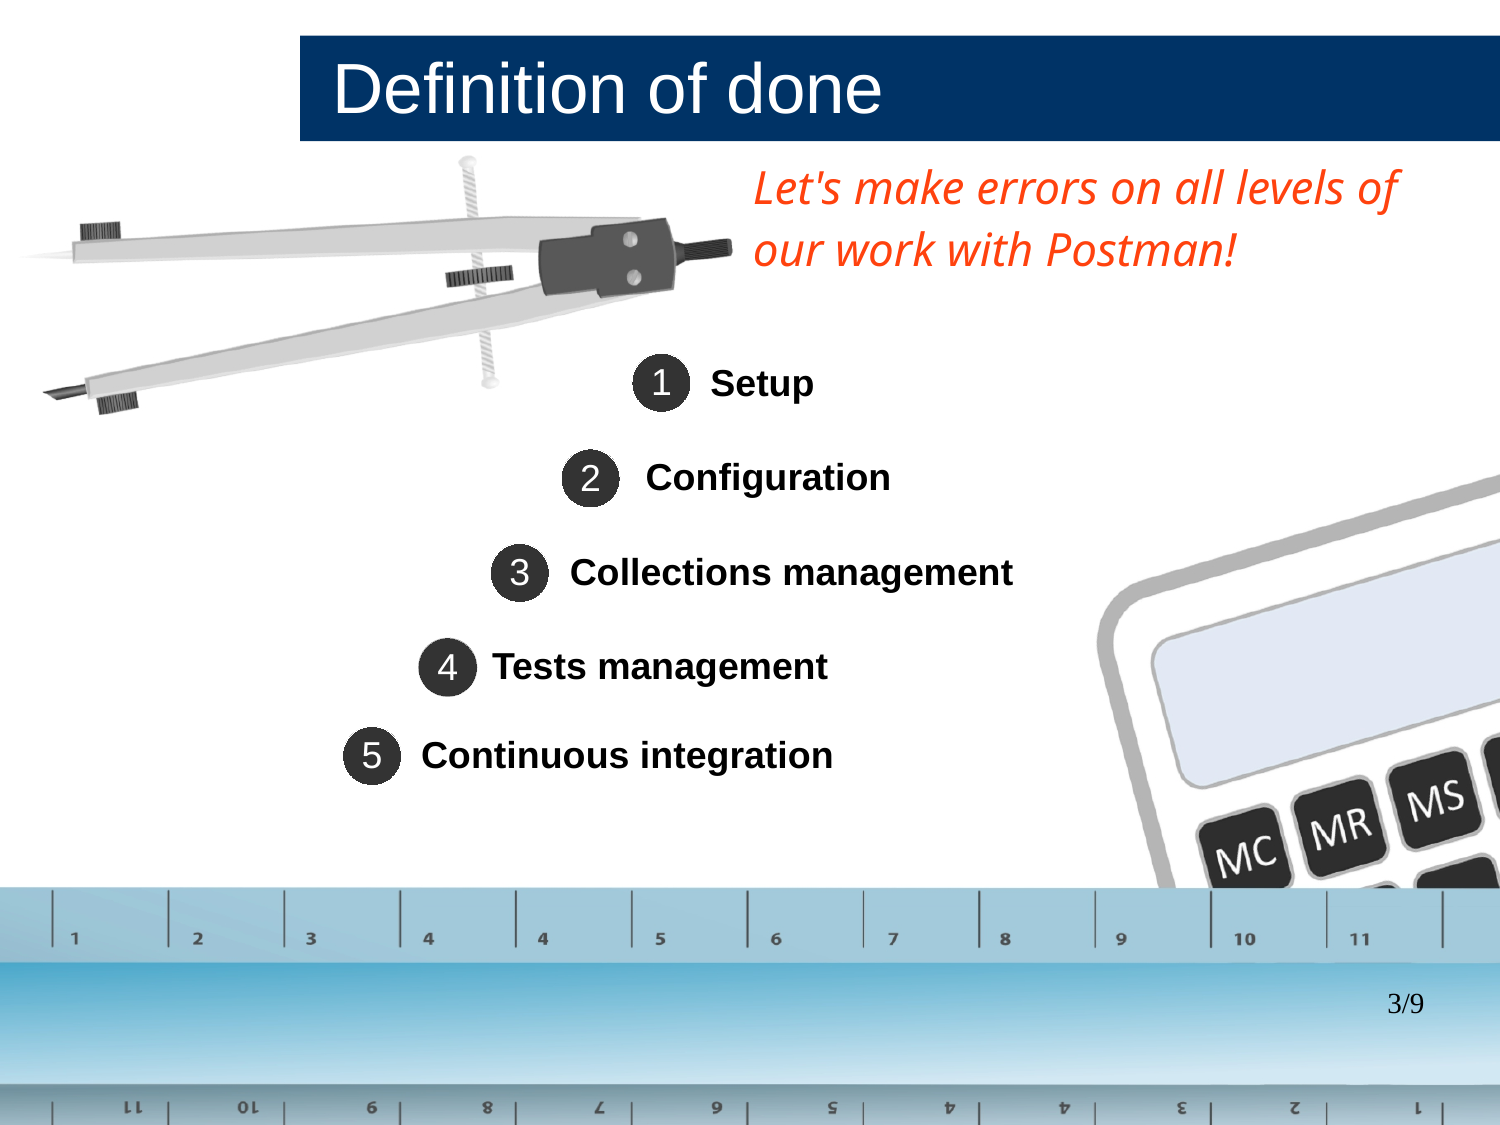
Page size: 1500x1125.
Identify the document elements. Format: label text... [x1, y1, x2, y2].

list Collections management [555, 543, 1087, 603]
picture [0, 0, 1500, 1125]
list Tests management [477, 637, 1093, 697]
title Definition of done [300, 35, 1500, 142]
list Continuous integration [406, 726, 1022, 786]
list Setup [695, 354, 1164, 414]
text_box 2 [561, 448, 621, 508]
text_box 3 [490, 543, 550, 603]
text_box 4 [418, 637, 478, 697]
text_box 5 [342, 726, 402, 786]
list Configuration [630, 448, 1247, 538]
title Let's make errors on all levels of our work with Postman! [738, 147, 1477, 356]
text_box 1 [631, 353, 692, 413]
